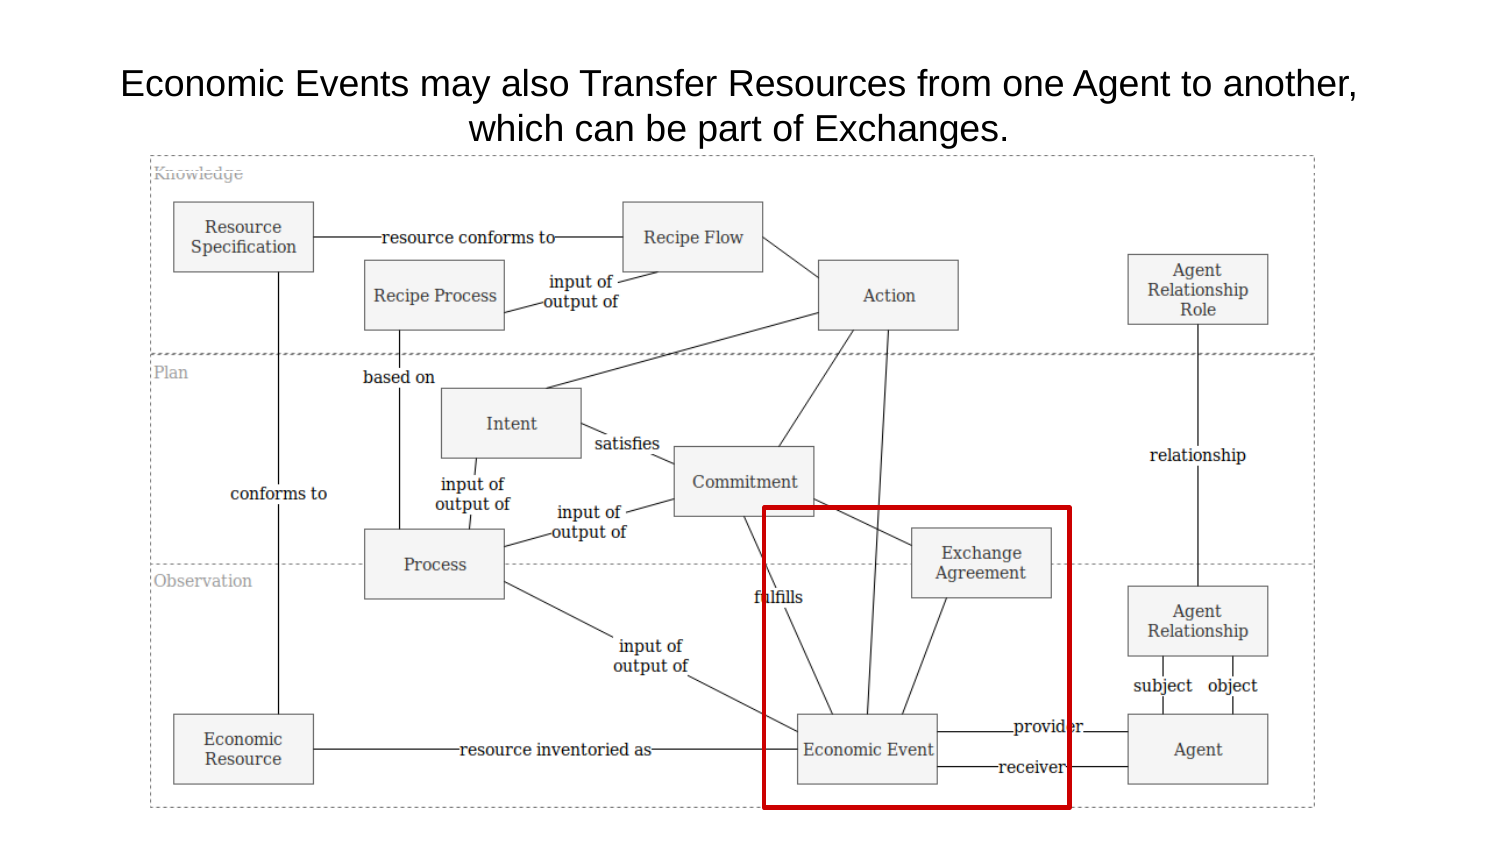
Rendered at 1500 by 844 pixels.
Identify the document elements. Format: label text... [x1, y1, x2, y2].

picture [766, 510, 1067, 805]
text_box Economic Events may also Transfer Resources from one Agent to another, which can be part of Exchanges. [74, 43, 1405, 173]
picture [150, 173, 1315, 808]
